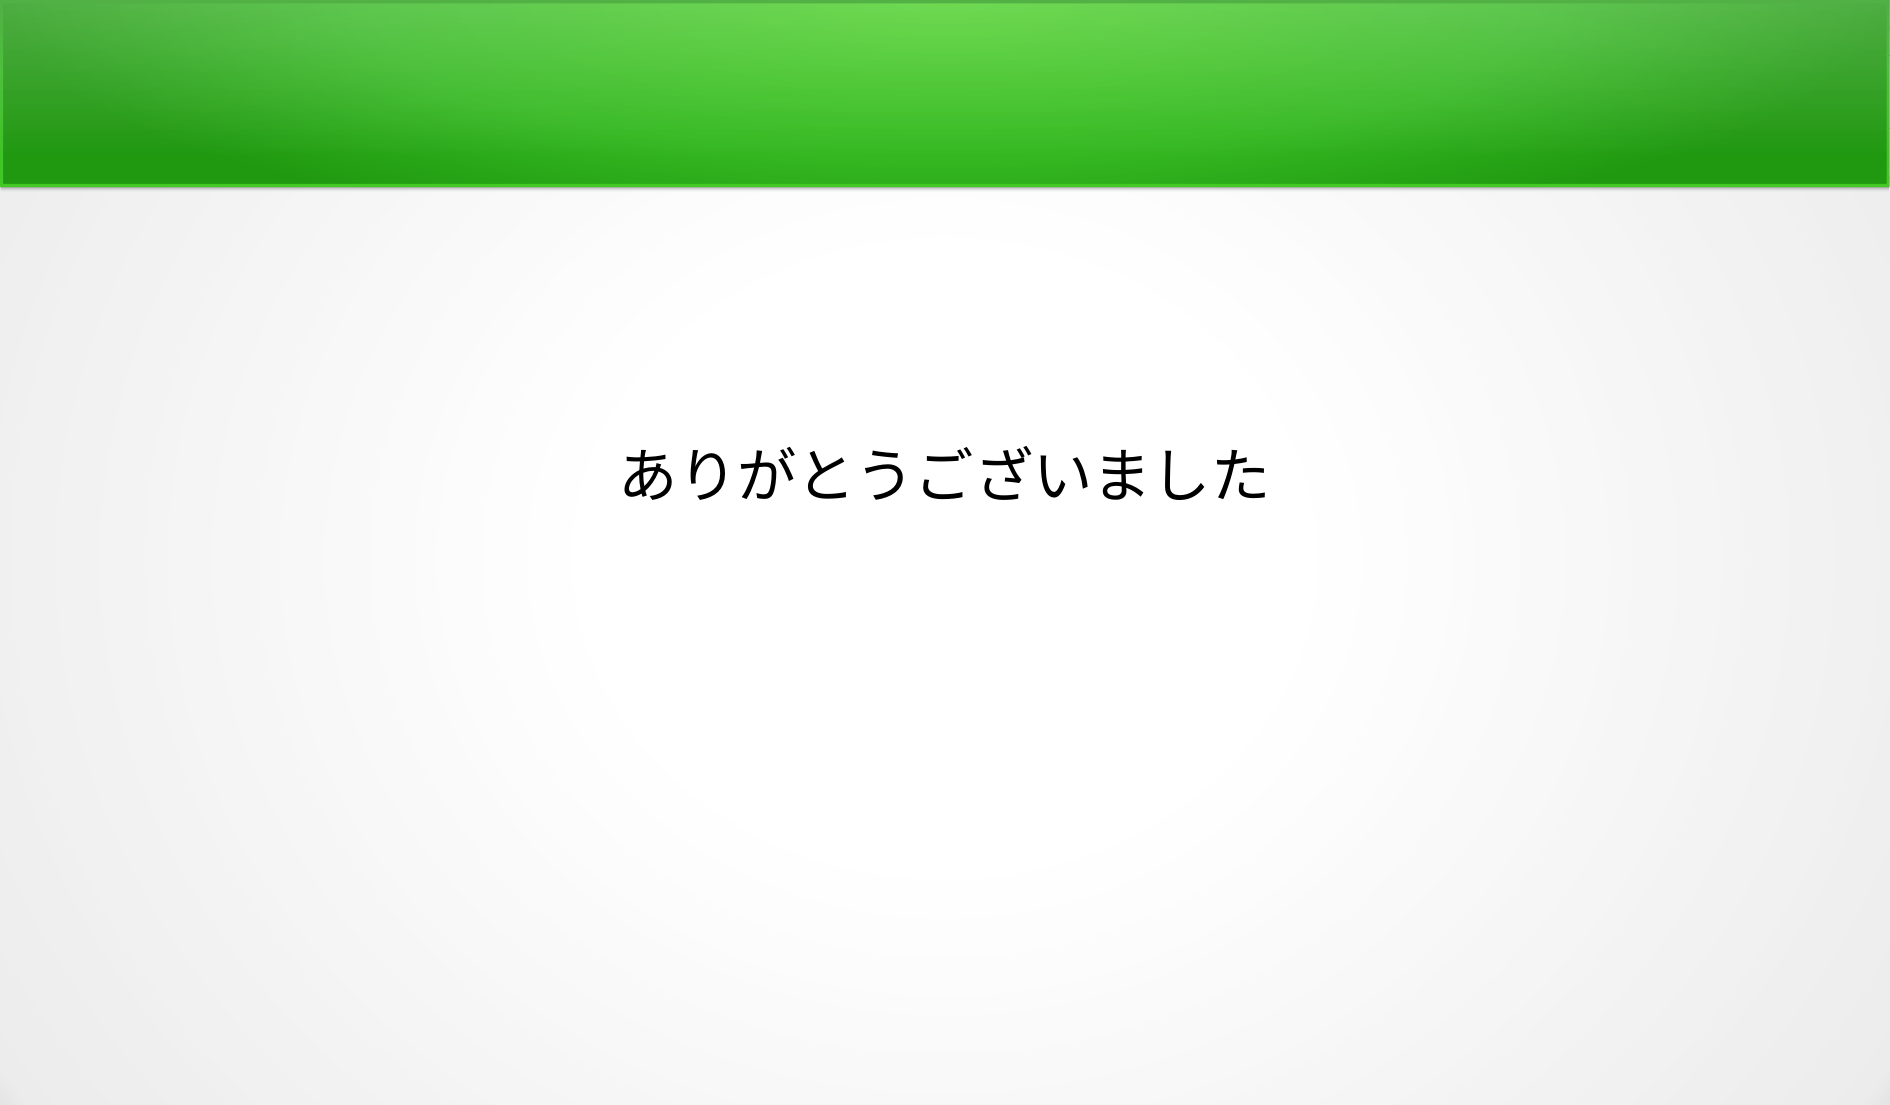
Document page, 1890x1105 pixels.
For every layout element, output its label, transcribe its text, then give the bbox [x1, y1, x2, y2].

subtitle ありがとうございました [94, 43, 1796, 899]
